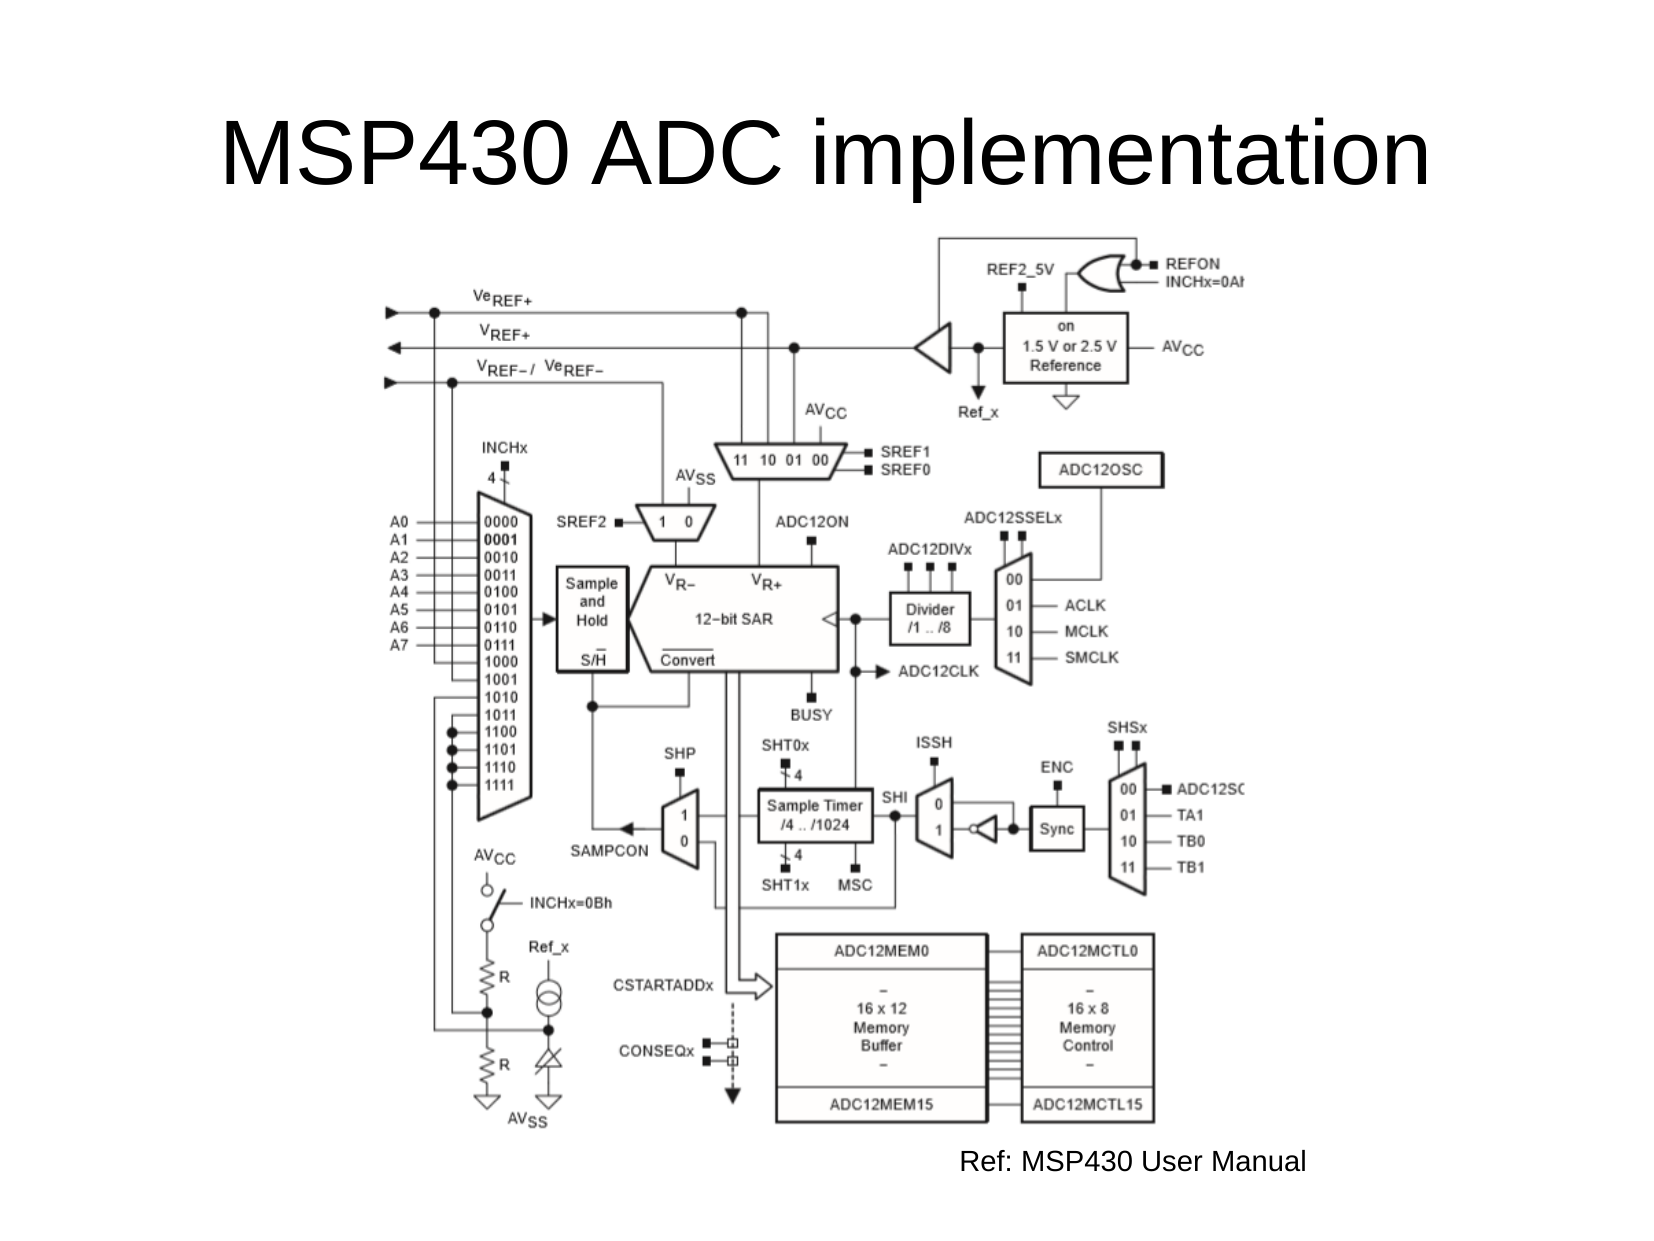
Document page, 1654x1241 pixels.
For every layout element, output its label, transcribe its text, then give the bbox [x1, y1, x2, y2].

title MSP430 ADC implementation [82, 49, 1571, 257]
picture [287, 234, 1323, 1138]
